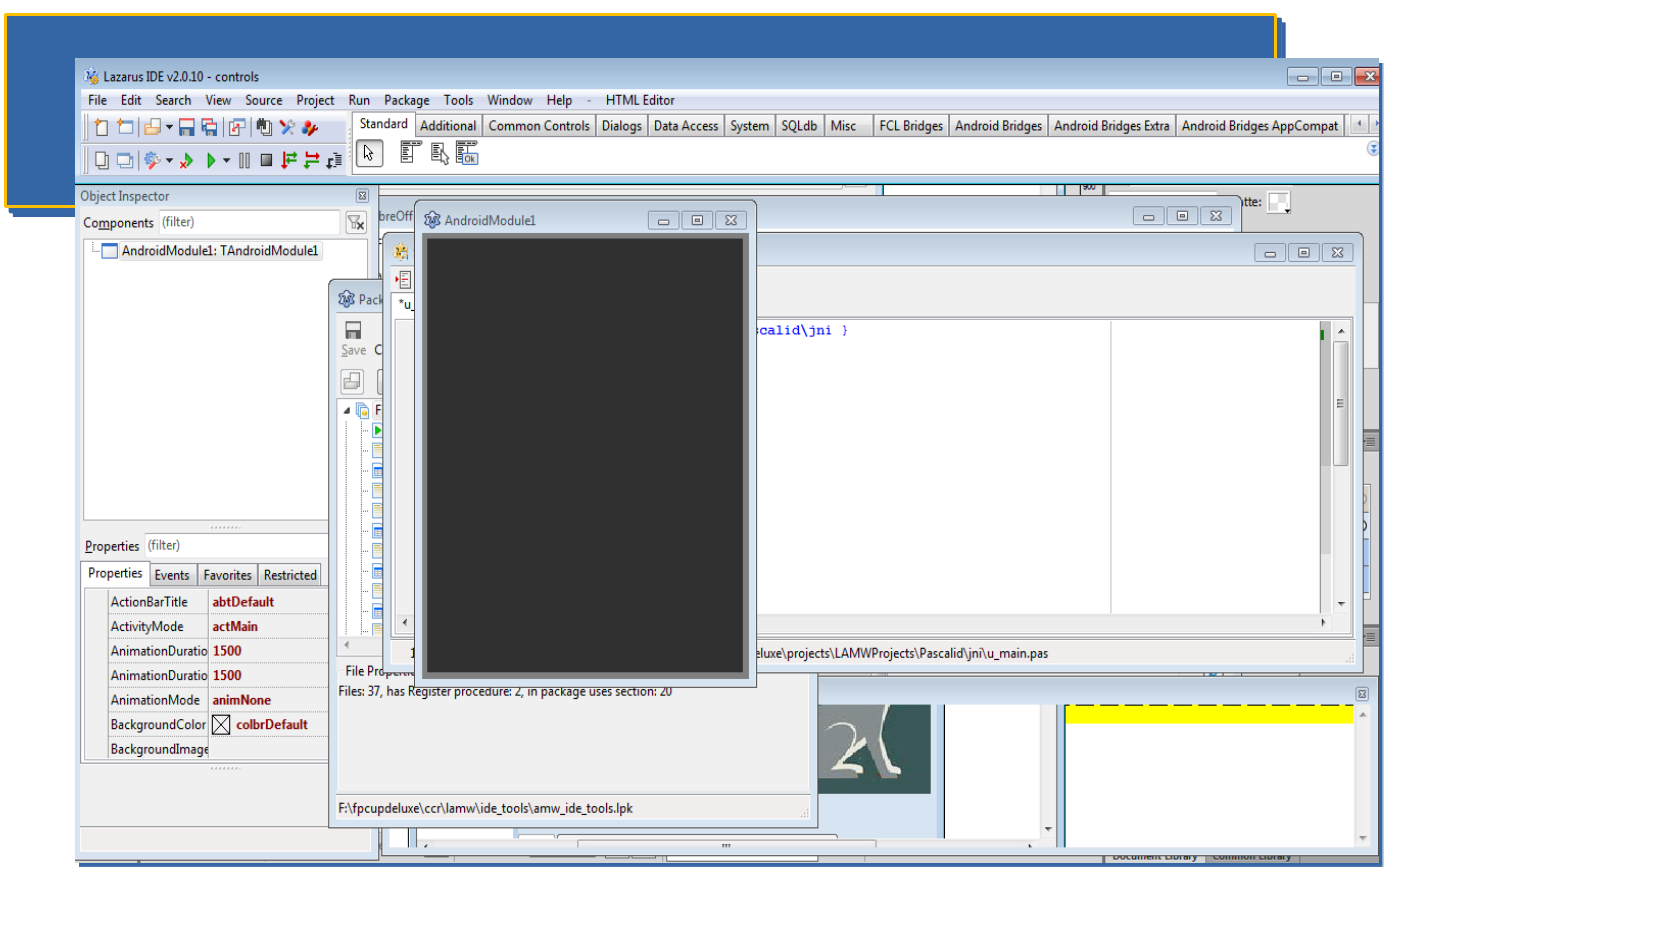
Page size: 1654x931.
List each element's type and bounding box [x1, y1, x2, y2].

picture [75, 58, 1379, 863]
